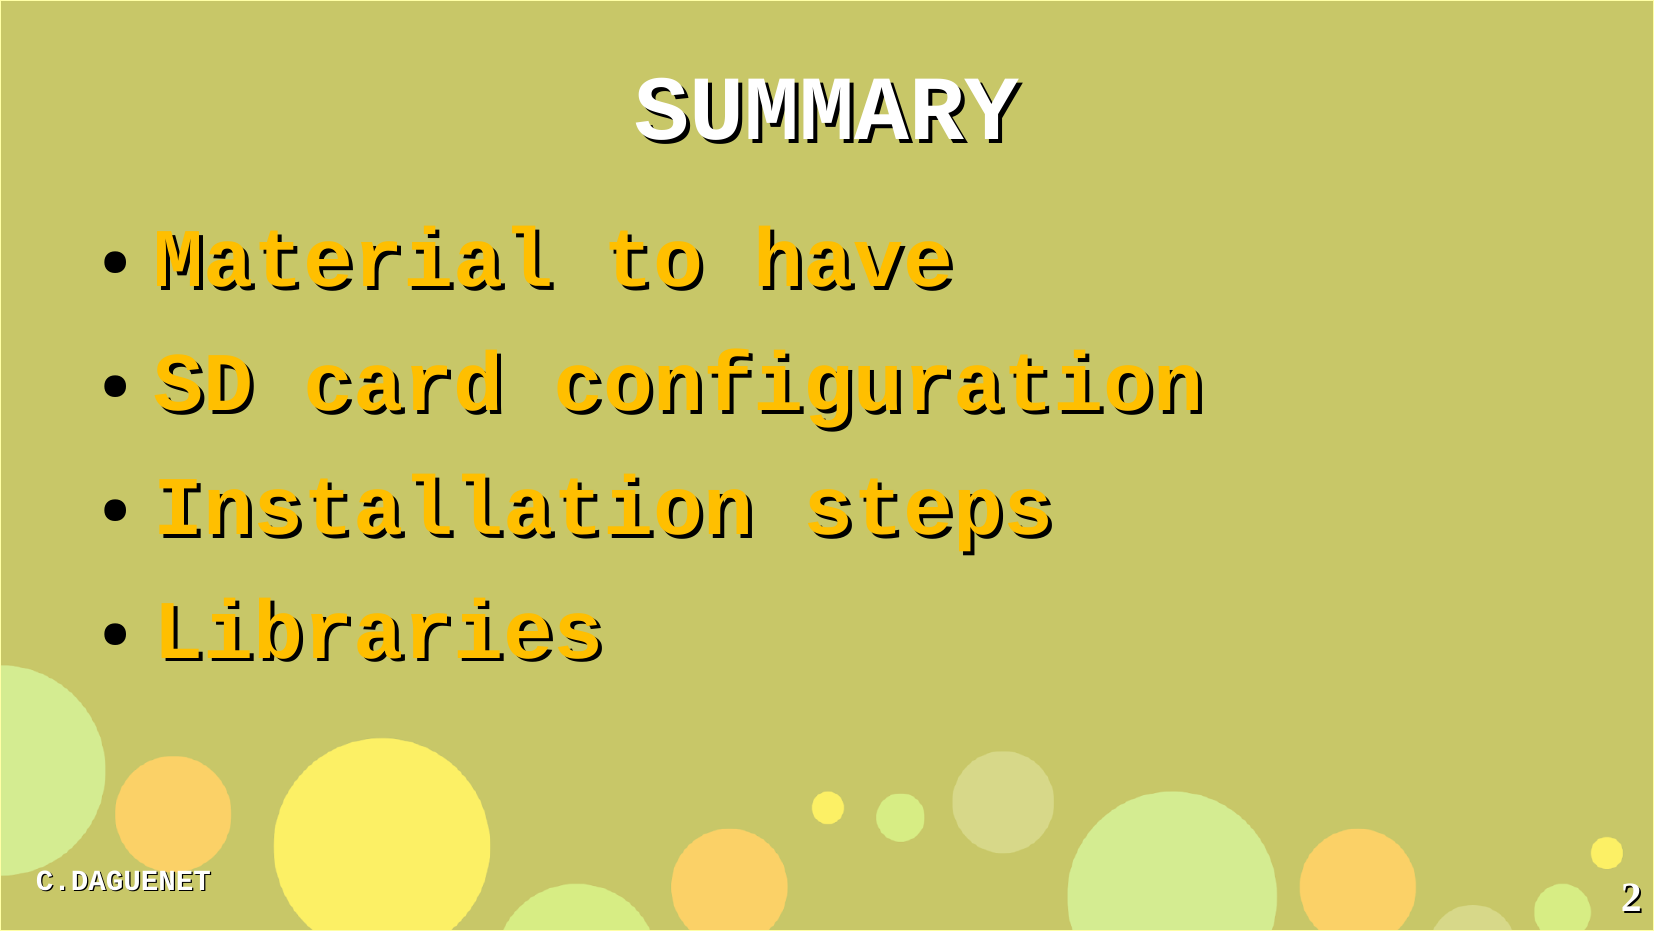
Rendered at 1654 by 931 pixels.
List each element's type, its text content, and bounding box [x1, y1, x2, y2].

title SUMMARY [82, 37, 1571, 193]
list Material to have SD card configuration Installation steps Libraries [82, 217, 1241, 758]
